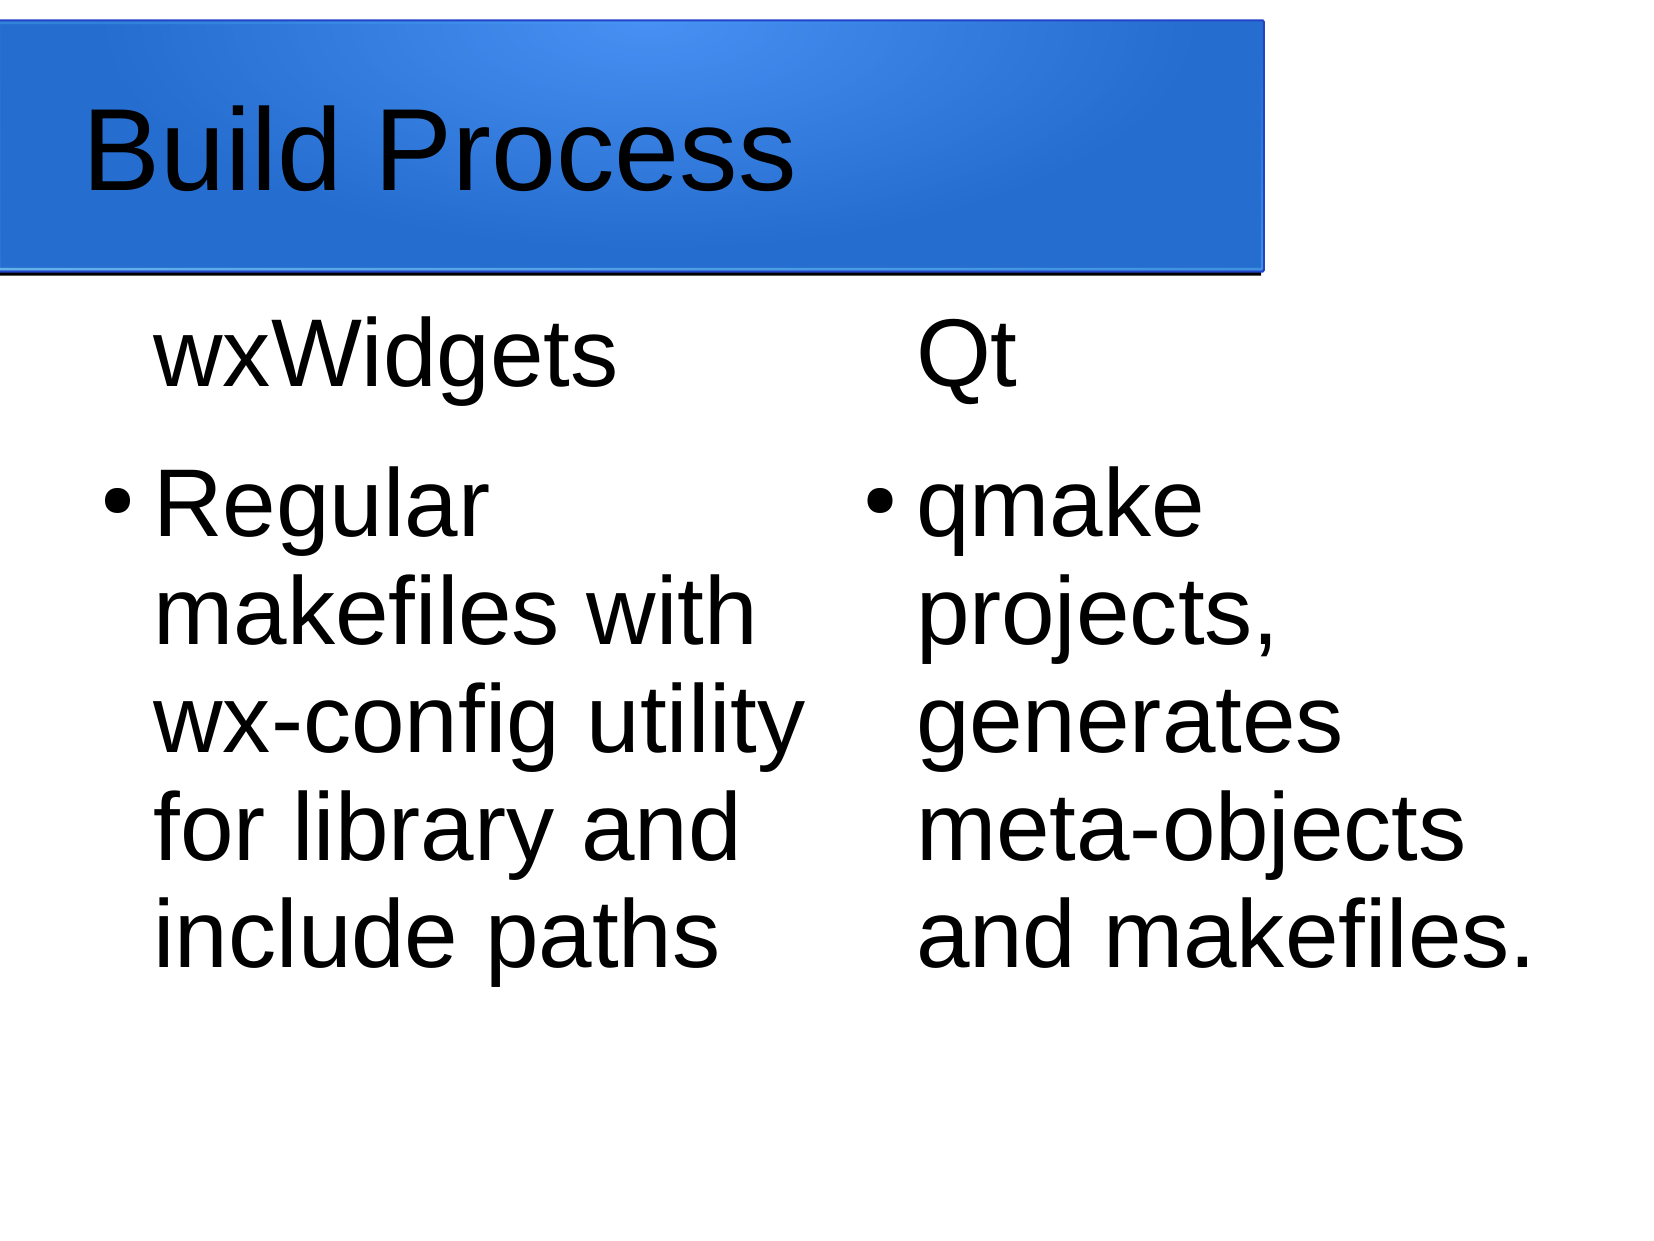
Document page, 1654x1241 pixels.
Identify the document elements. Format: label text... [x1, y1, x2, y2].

title Build Process [82, 47, 1235, 252]
list wxWidgets Regular makefiles with wx-config utility for library and include paths [82, 299, 809, 1019]
list Qt qmake projects, generates meta-objects and makefiles. [845, 299, 1572, 1019]
